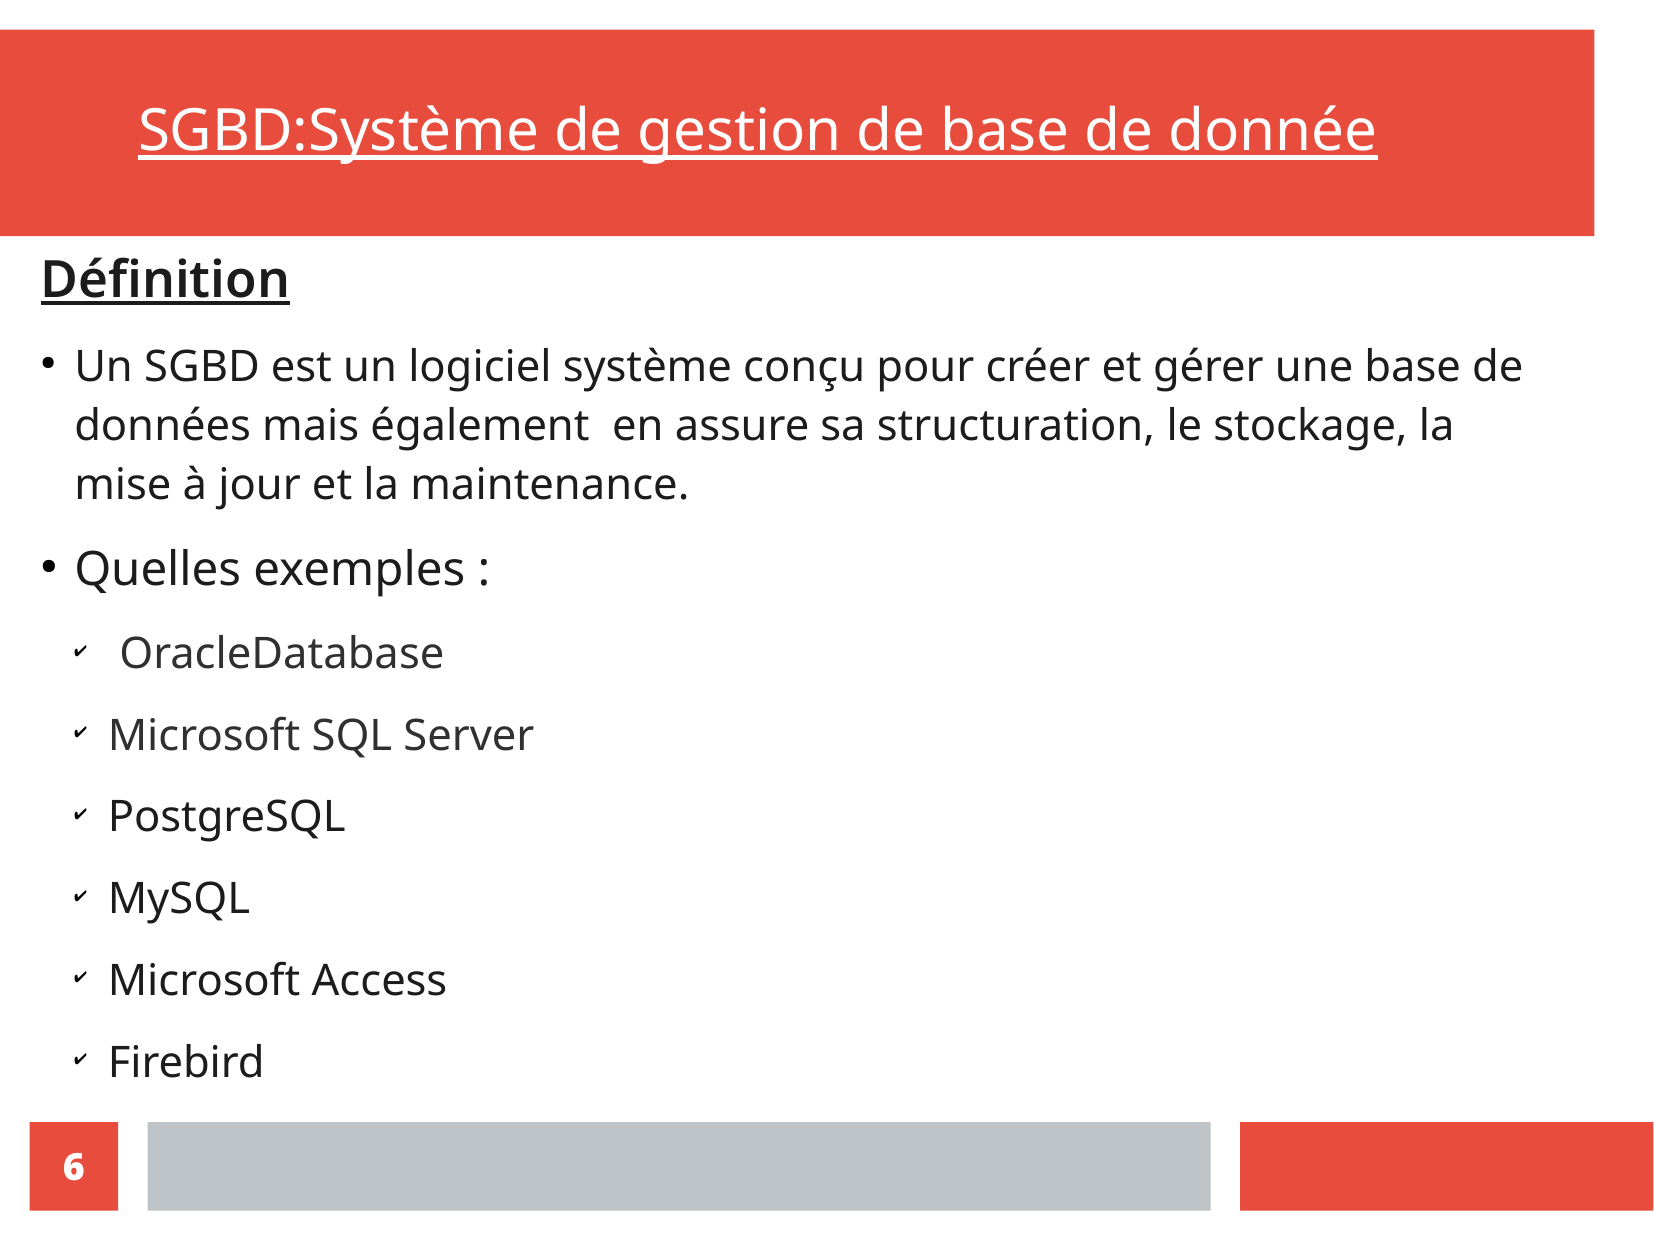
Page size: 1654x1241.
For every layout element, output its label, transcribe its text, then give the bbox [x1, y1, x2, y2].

list Définition Un SGBD est un logiciel système conçu pour créer et gérer une base de données mais également en assure sa structuration, le stockage, la mise à jour et la maintenance. Quelles exemples : OracleDatabase Microsoft SQL Server PostgreSQL MySQL Microsoft Access Firebird [40, 242, 1547, 1092]
title SGBD:Système de gestion de base de donnée [102, 20, 1639, 168]
